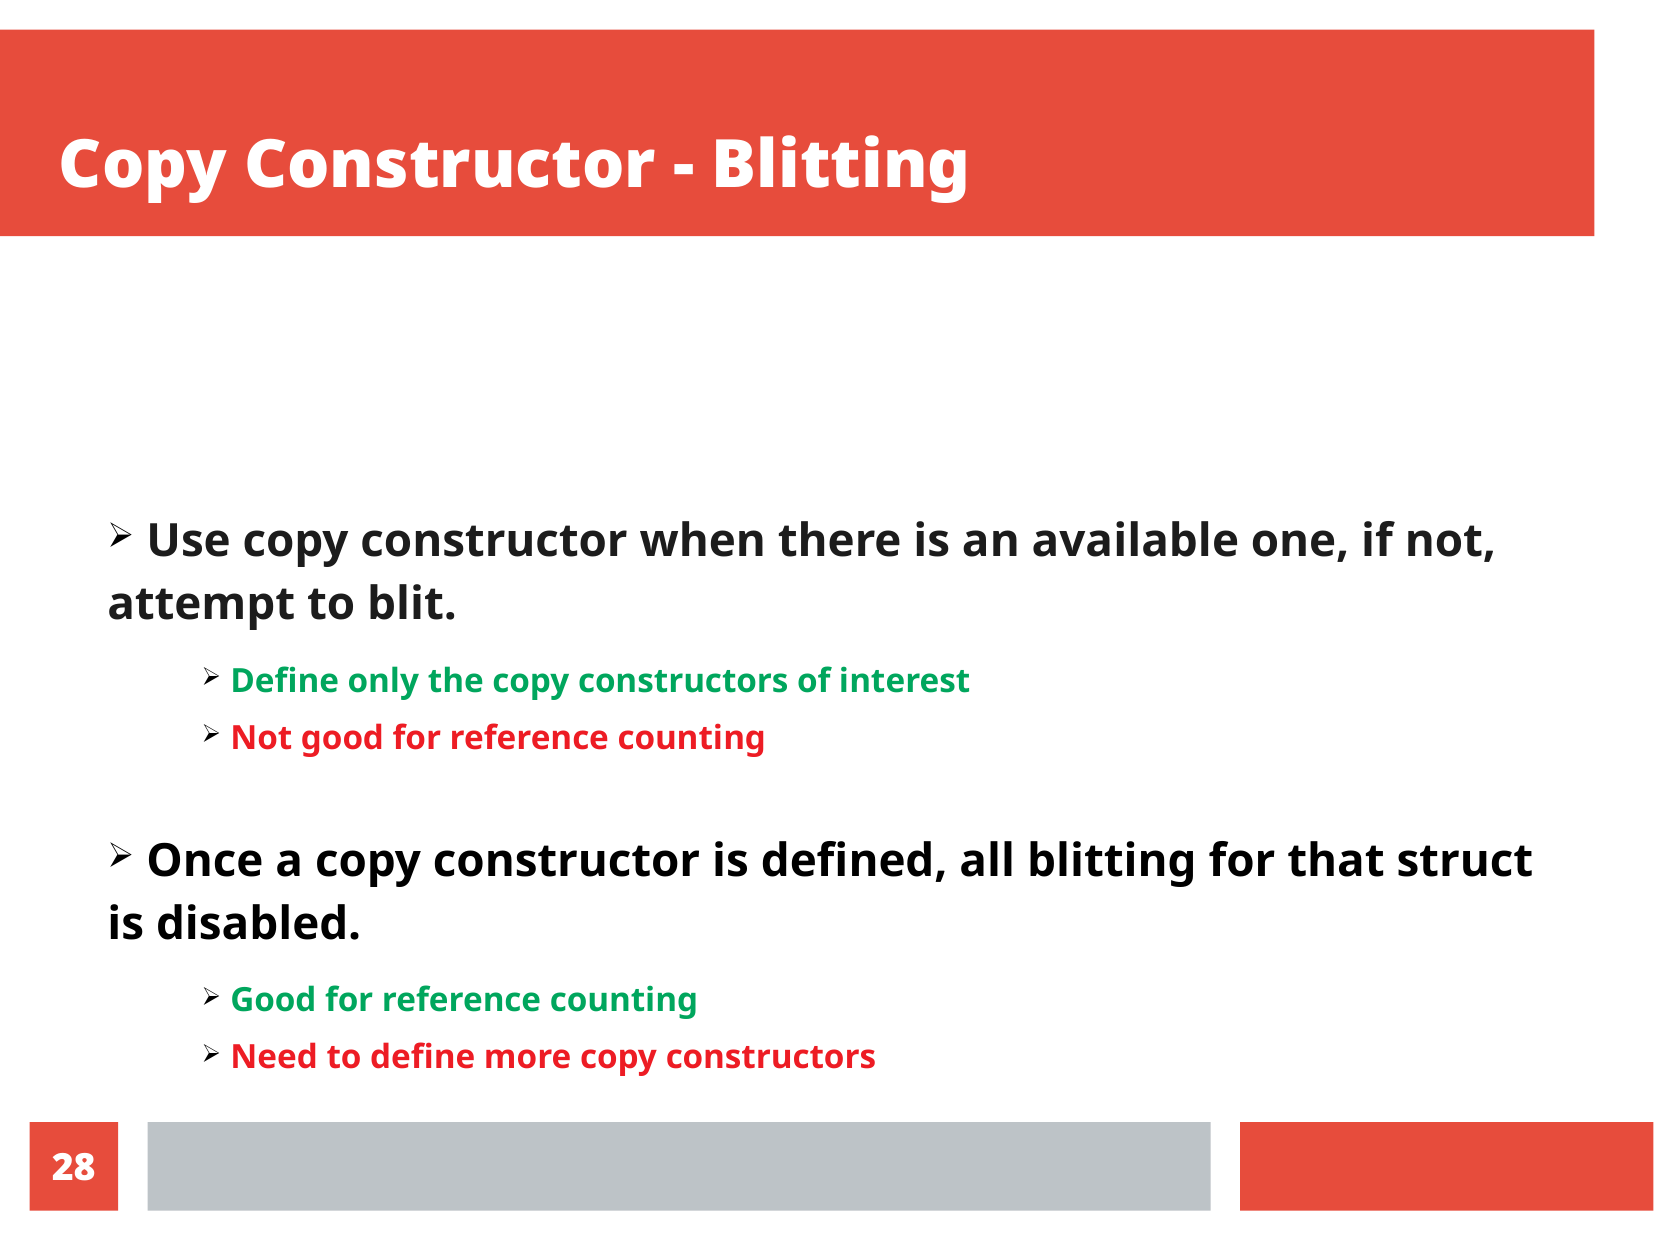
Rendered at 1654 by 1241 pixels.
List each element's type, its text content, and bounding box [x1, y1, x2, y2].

list Use copy constructor when there is an available one, if not, attempt to blit. Define only the copy constructors of interest Not good for reference counting Once a copy constructor is defined, all blitting for that struct is disabled. Good for reference counting Need to define more copy constructors [60, 312, 1566, 1081]
title Copy Constructor - Blitting [59, 59, 1595, 207]
